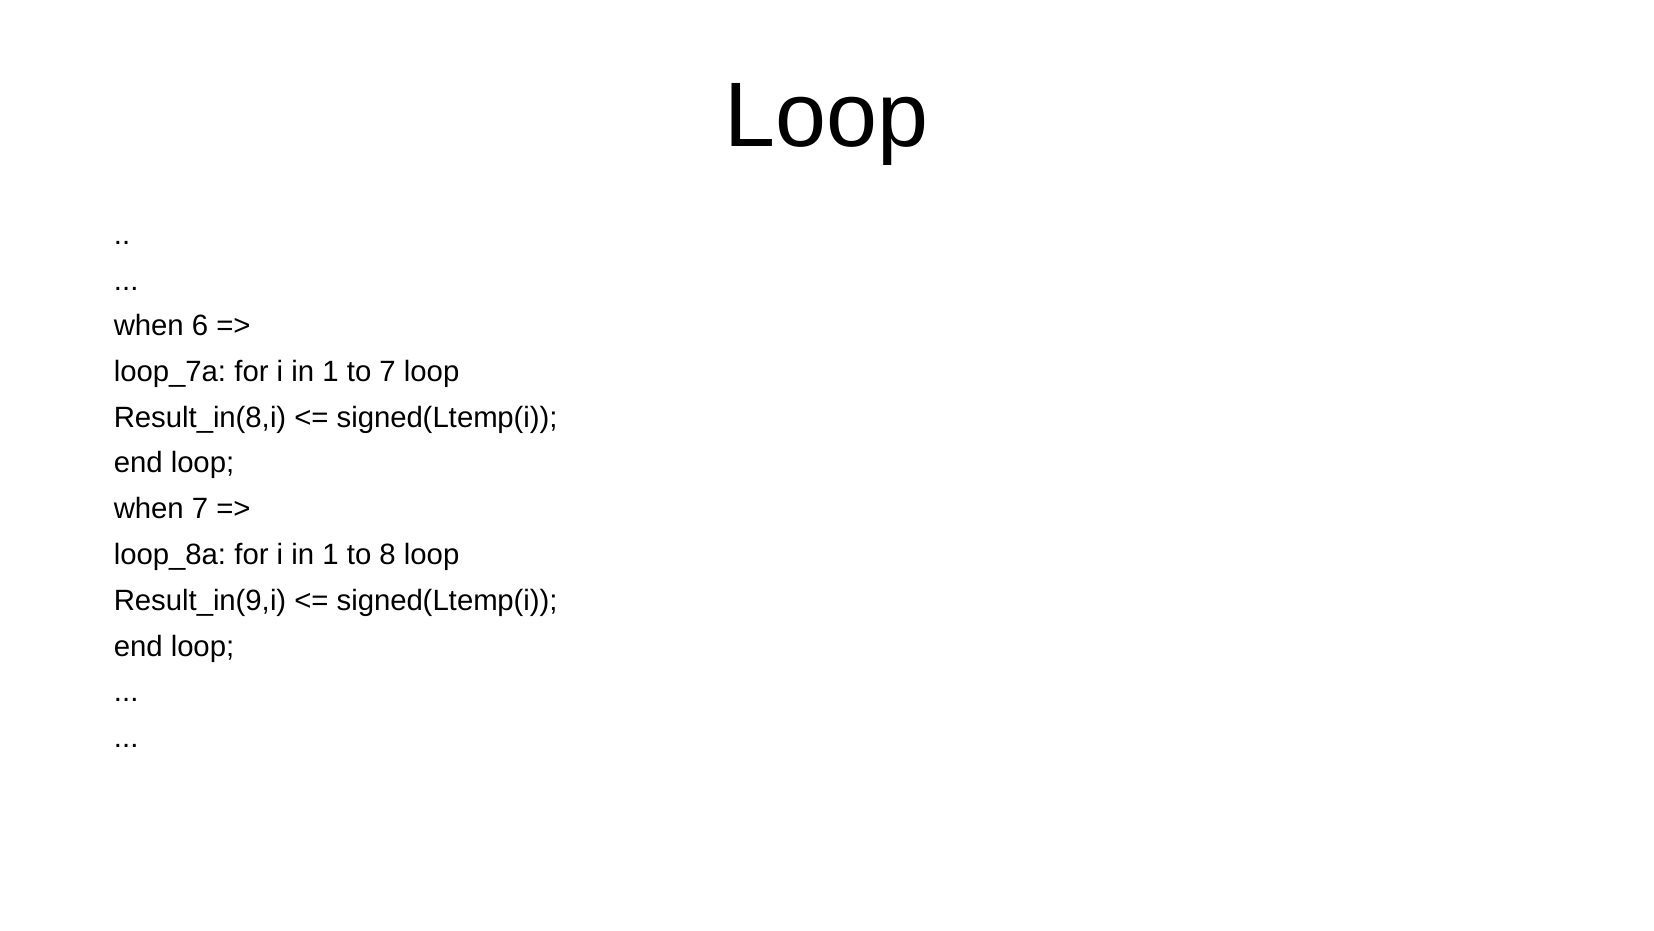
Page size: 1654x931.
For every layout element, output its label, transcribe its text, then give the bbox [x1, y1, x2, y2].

list .. ... when 6 => loop_7a: for i in 1 to 7 loop Result_in(8,i) <= signed(Ltemp(i)); end loop; when 7 => loop_8a: for i in 1 to 8 loop Result_in(9,i) <= signed(Ltemp(i)); end loop; ... ... [82, 217, 1571, 758]
title Loop [82, 37, 1571, 193]
